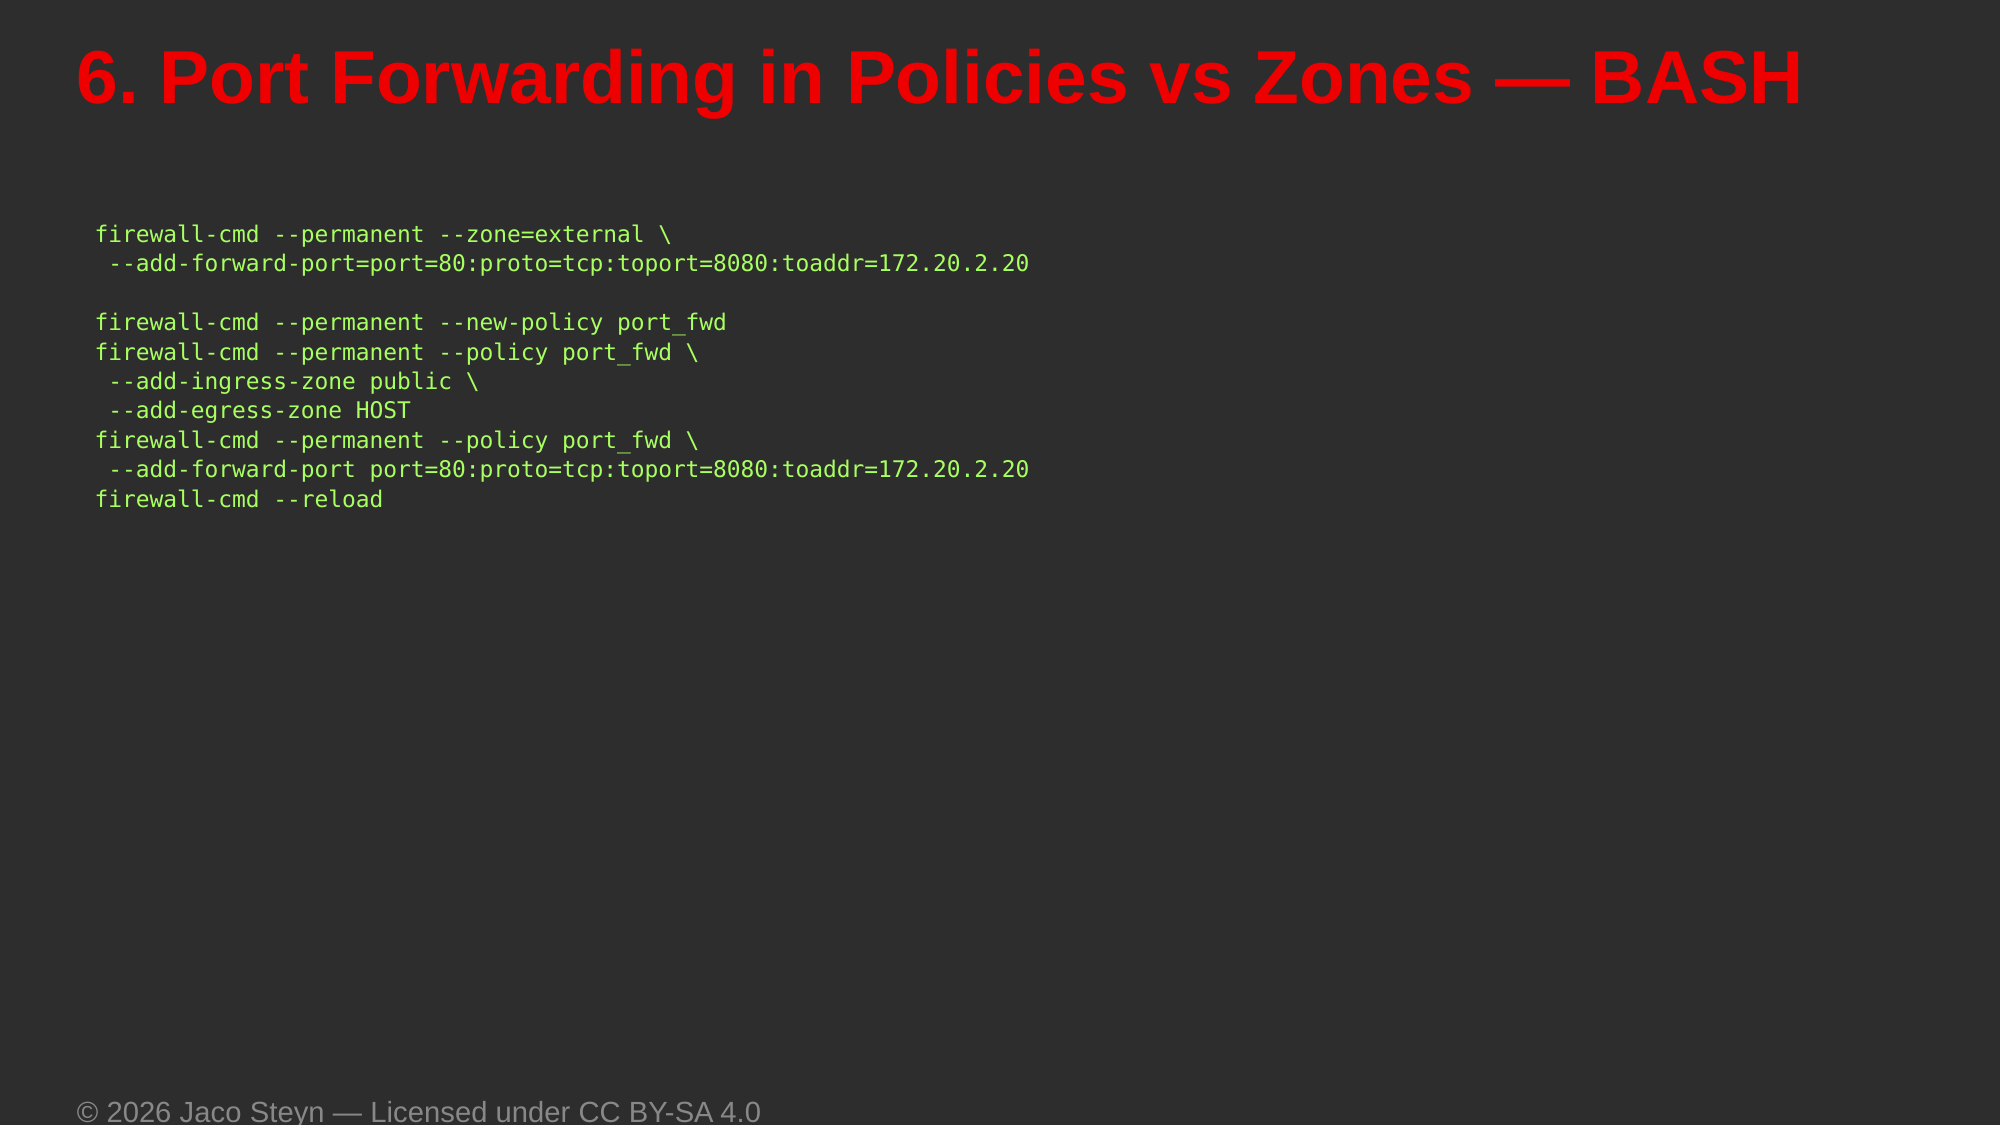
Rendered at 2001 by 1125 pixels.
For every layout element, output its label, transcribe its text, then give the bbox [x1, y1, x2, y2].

text_box 6. Port Forwarding in Policies vs Zones — BASH [59, 23, 1942, 178]
text_box firewall-cmd --permanent --zone=external \ --add-forward-port=port=80:proto=tcp:toport=8080:toaddr=172.20.2.20 firewall-cmd --permanent --new-policy port_fwd firewall-cmd --permanent --policy port_fwd \ --add-ingress-zone public \ --add-egress-zone HOST firewall-cmd --permanent --policy port_fwd \ --add-forward-port port=80:proto=tcp:toport=8080:toaddr=172.20.2.20 firewall-cmd --reload [59, 194, 1942, 1052]
text_box © 2026 Jaco Steyn — Licensed under CC BY-SA 4.0 [59, 1083, 1942, 1120]
